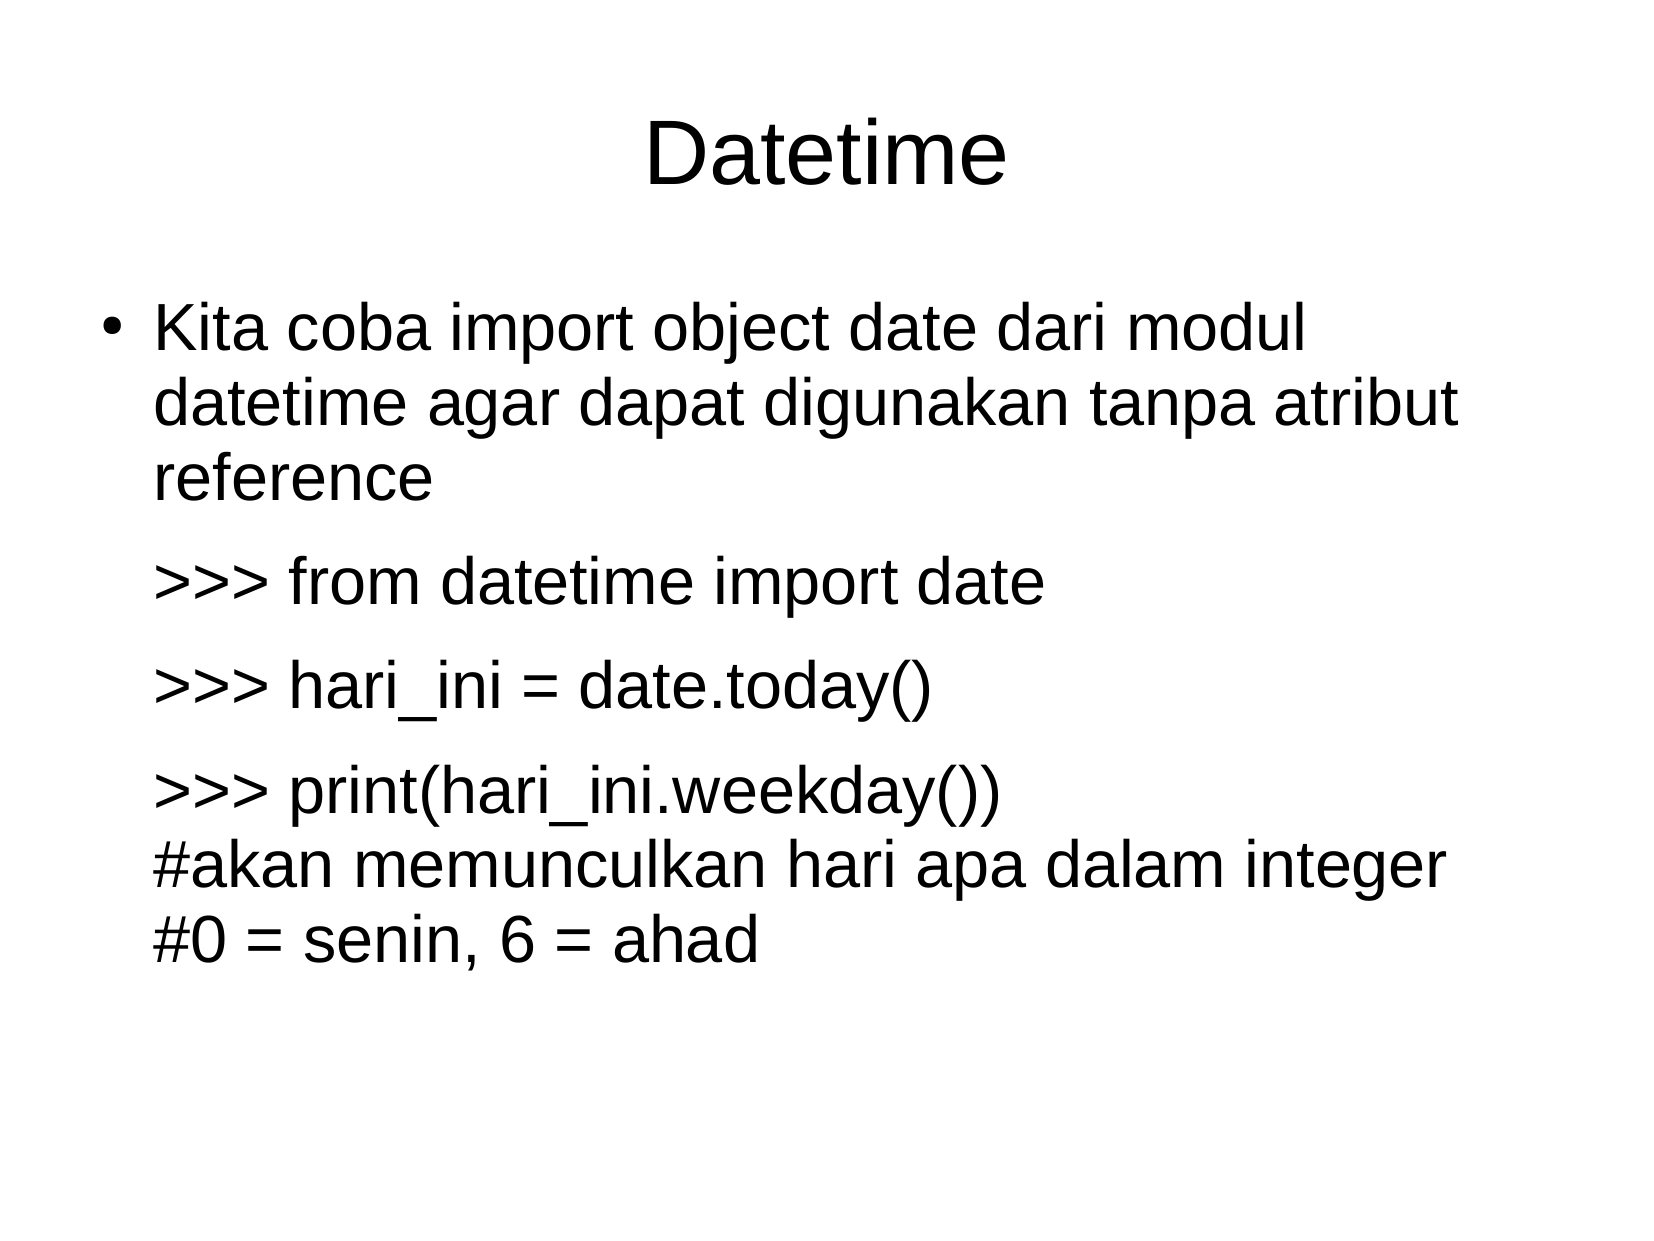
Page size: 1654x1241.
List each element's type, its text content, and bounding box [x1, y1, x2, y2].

list Kita coba import object date dari modul datetime agar dapat digunakan tanpa atribut reference >>> from datetime import date >>> hari_ini = date.today() >>> print(hari_ini.weekday()) #akan memunculkan hari apa dalam integer #0 = senin, 6 = ahad [82, 290, 1571, 1010]
title Datetime [82, 49, 1571, 257]
